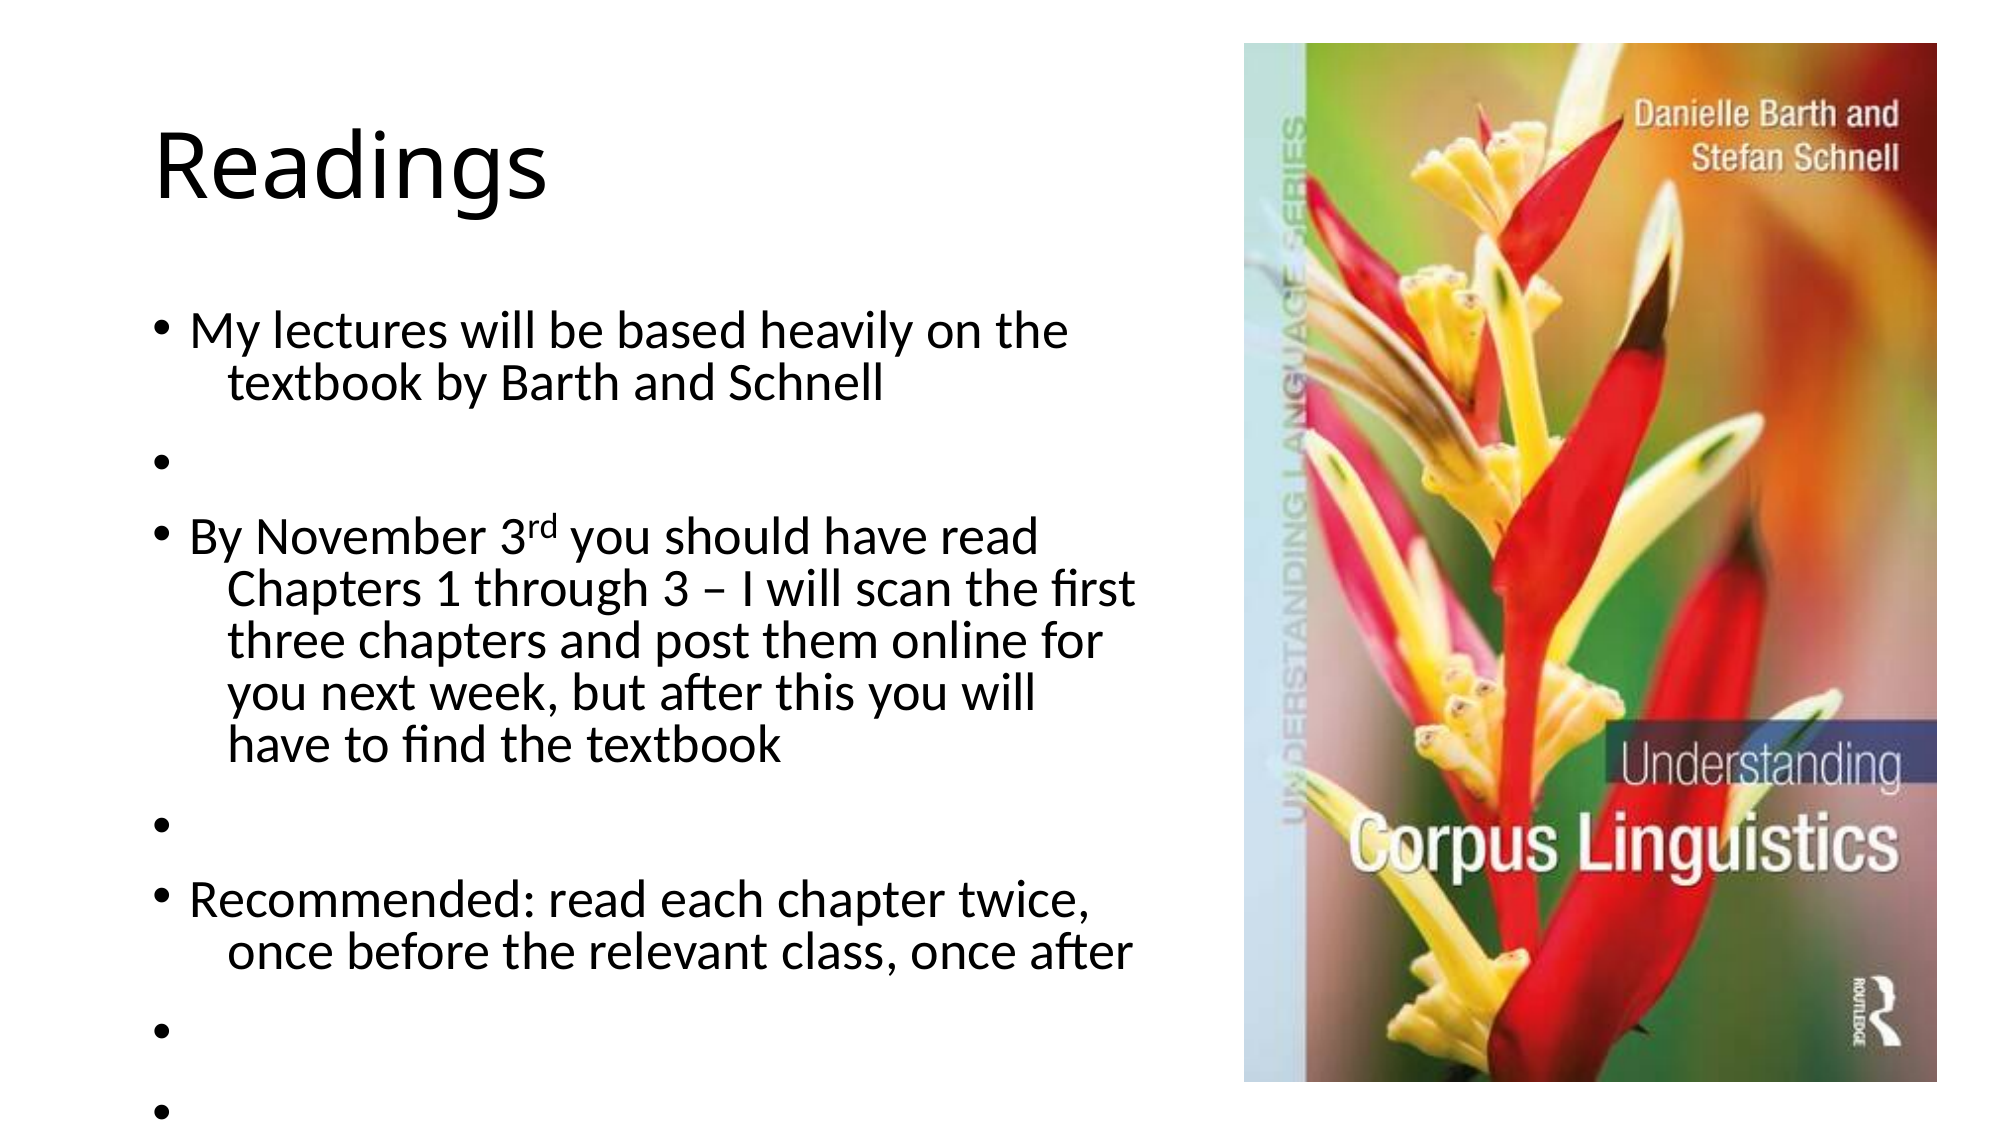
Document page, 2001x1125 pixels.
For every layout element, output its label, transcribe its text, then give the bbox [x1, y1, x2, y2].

picture [1244, 43, 1937, 1082]
title Readings [137, 59, 1244, 278]
list My lectures will be based heavily on the textbook by Barth and Schnell By November 3rd you should have read Chapters 1 through 3 – I will scan the first three chapters and post them online for you next week, but after this you will have to find the textbook Recommended: read each chapter twice, once before the relevant class, once after [137, 299, 1165, 1014]
